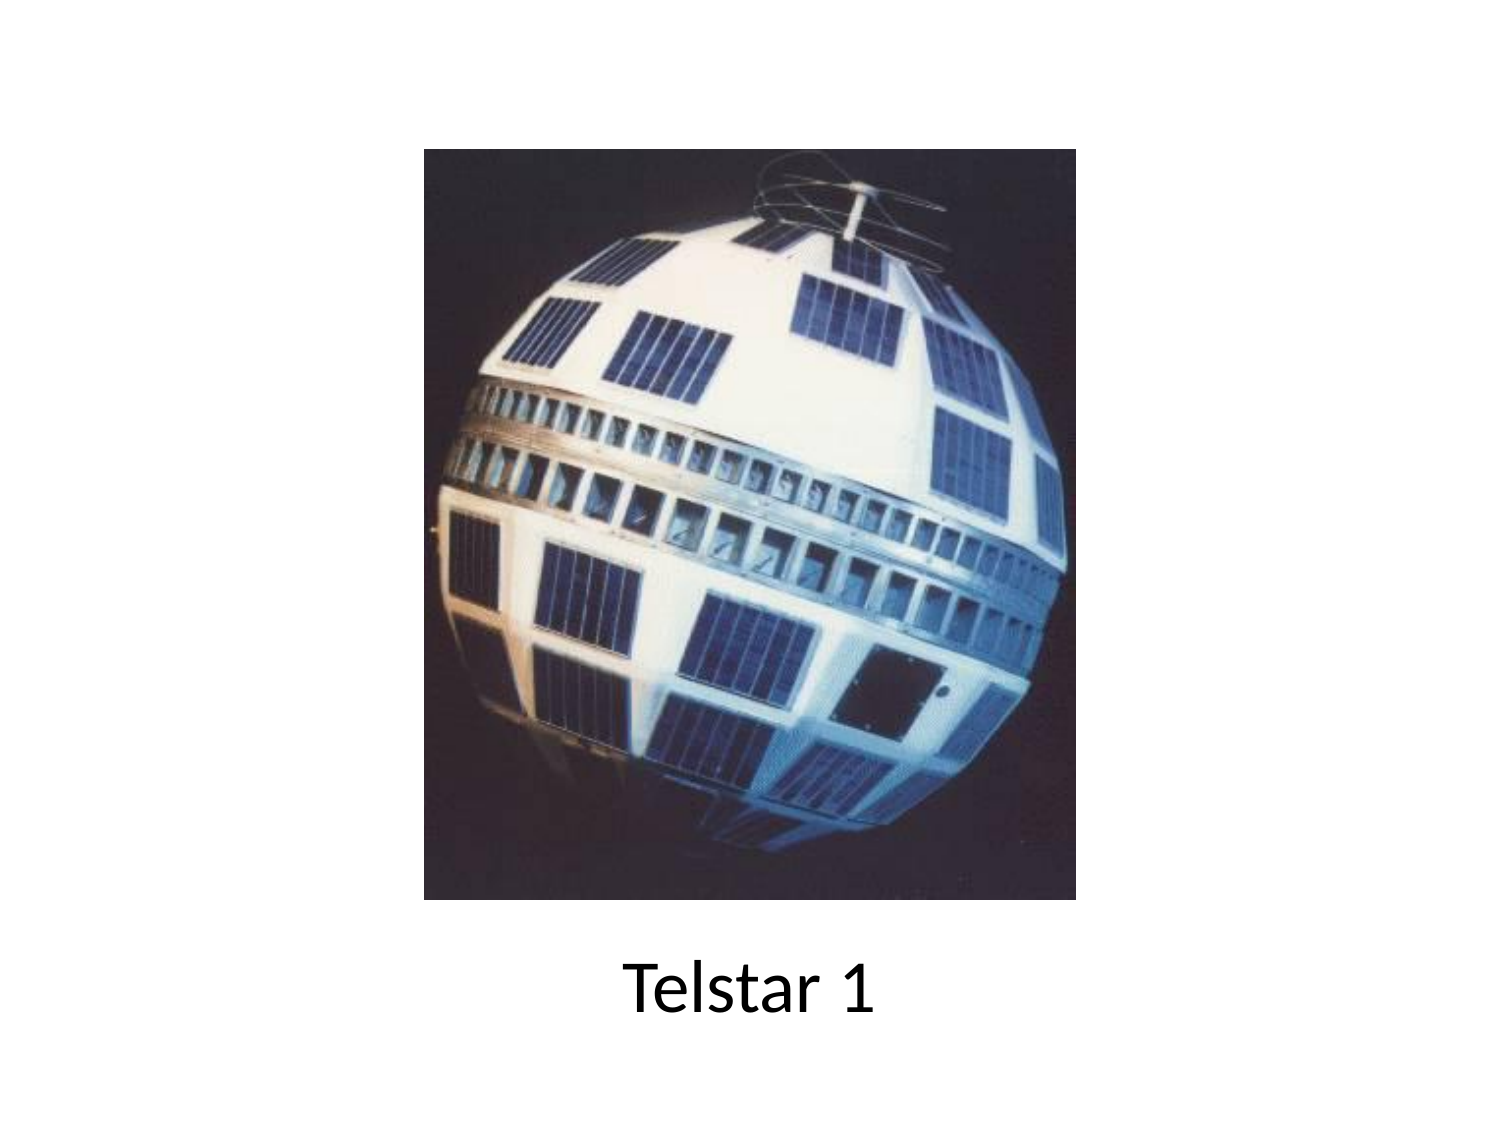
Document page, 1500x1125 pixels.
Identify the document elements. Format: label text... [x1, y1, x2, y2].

picture [424, 149, 1076, 900]
text_box Telstar 1 [607, 929, 893, 1035]
